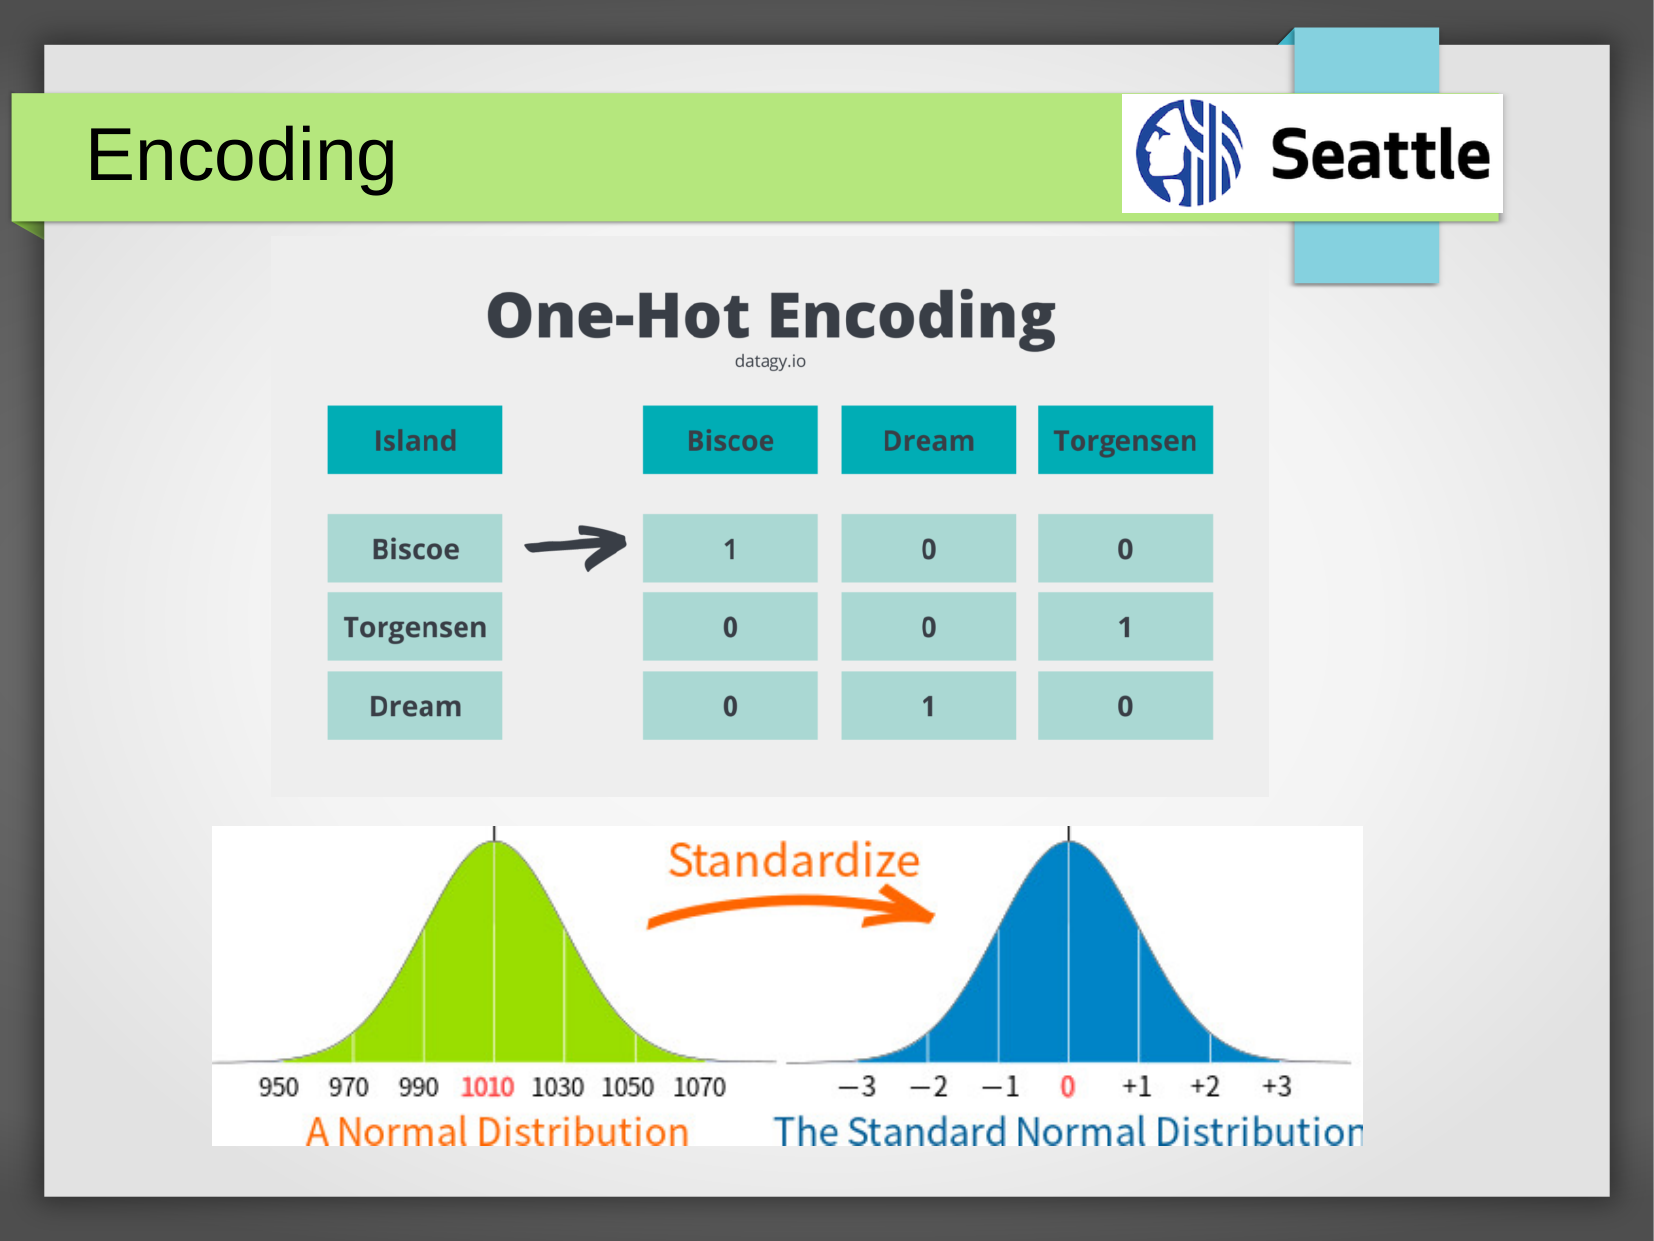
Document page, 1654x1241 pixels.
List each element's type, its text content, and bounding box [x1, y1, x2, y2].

picture [0, 0, 1654, 1241]
title Encoding [23, 95, 1205, 214]
